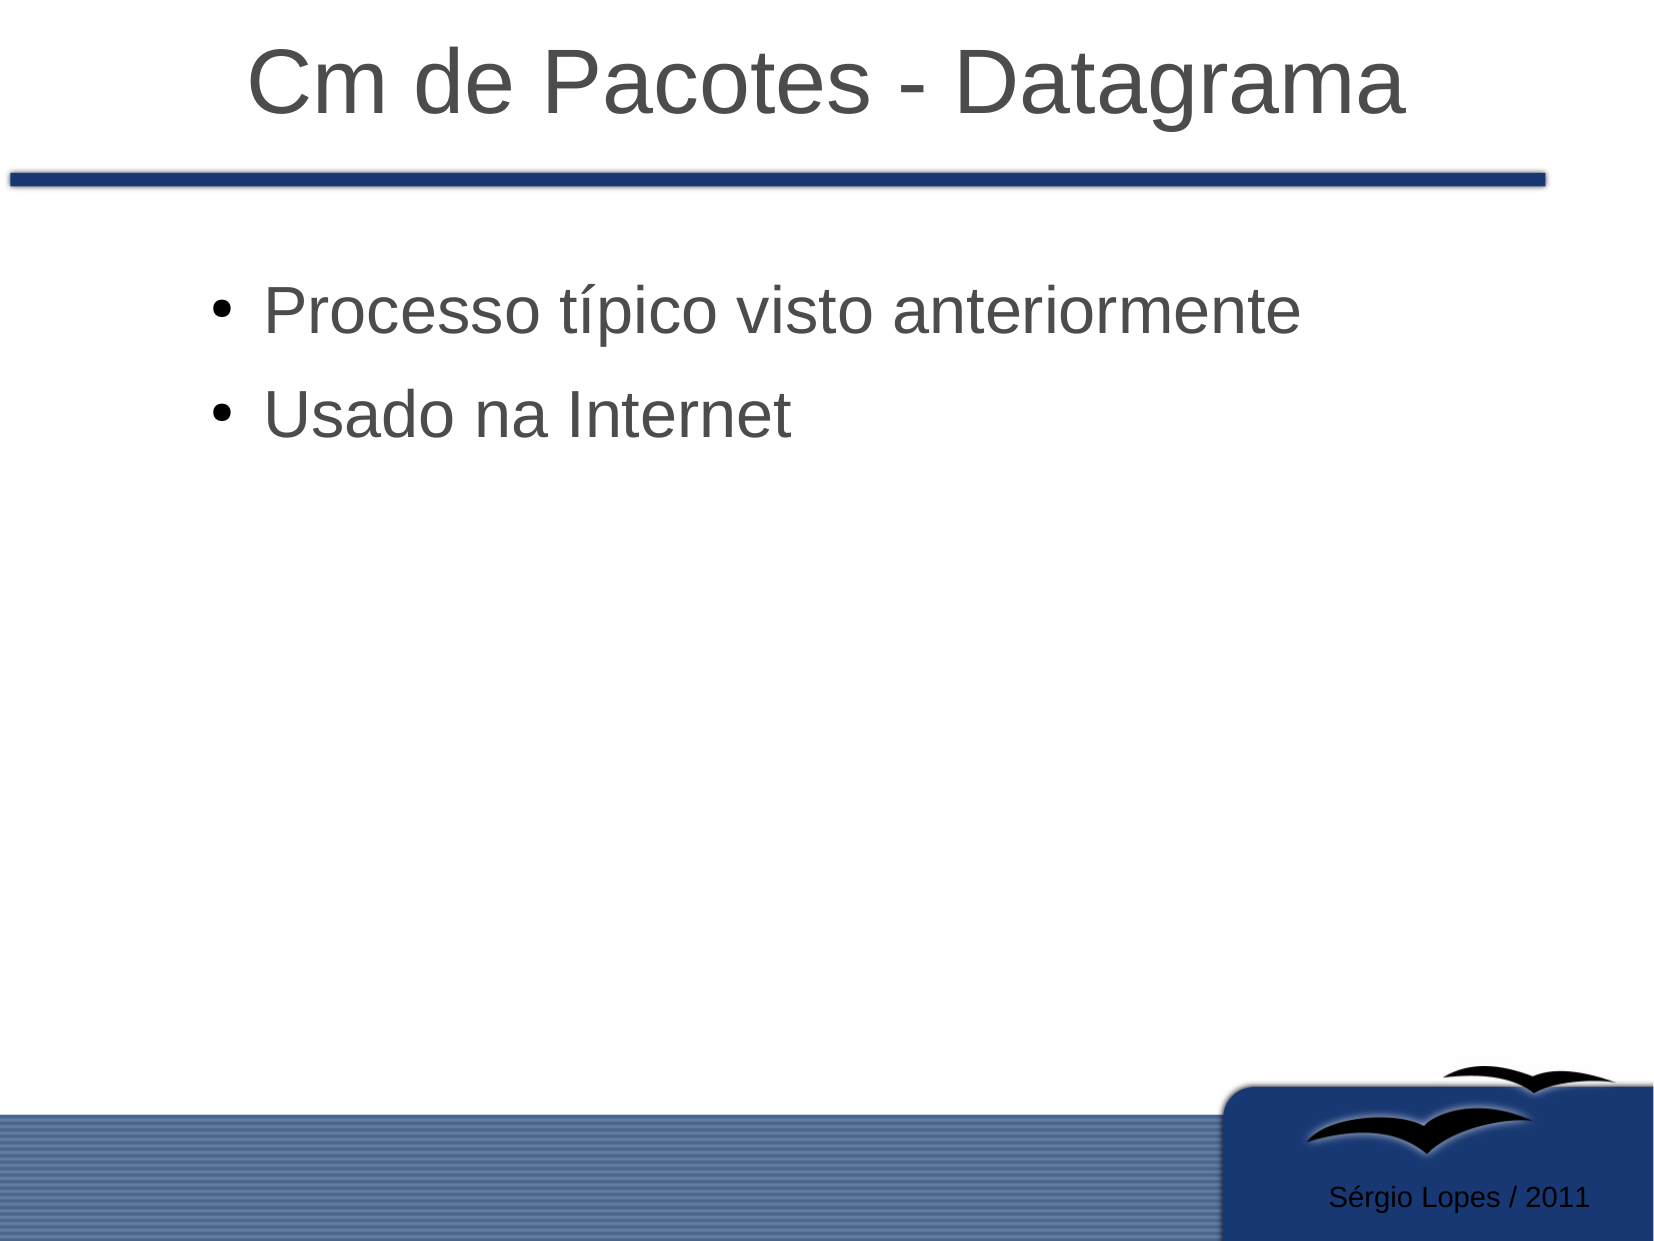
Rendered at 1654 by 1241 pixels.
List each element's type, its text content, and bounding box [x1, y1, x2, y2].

text_box Sérgio Lopes / 2011 [1328, 1181, 1588, 1214]
picture [0, 0, 1654, 1241]
list Processo típico visto anteriormente Usado na Internet [121, 273, 1534, 1056]
title Cm de Pacotes - Datagrama [121, 0, 1534, 164]
